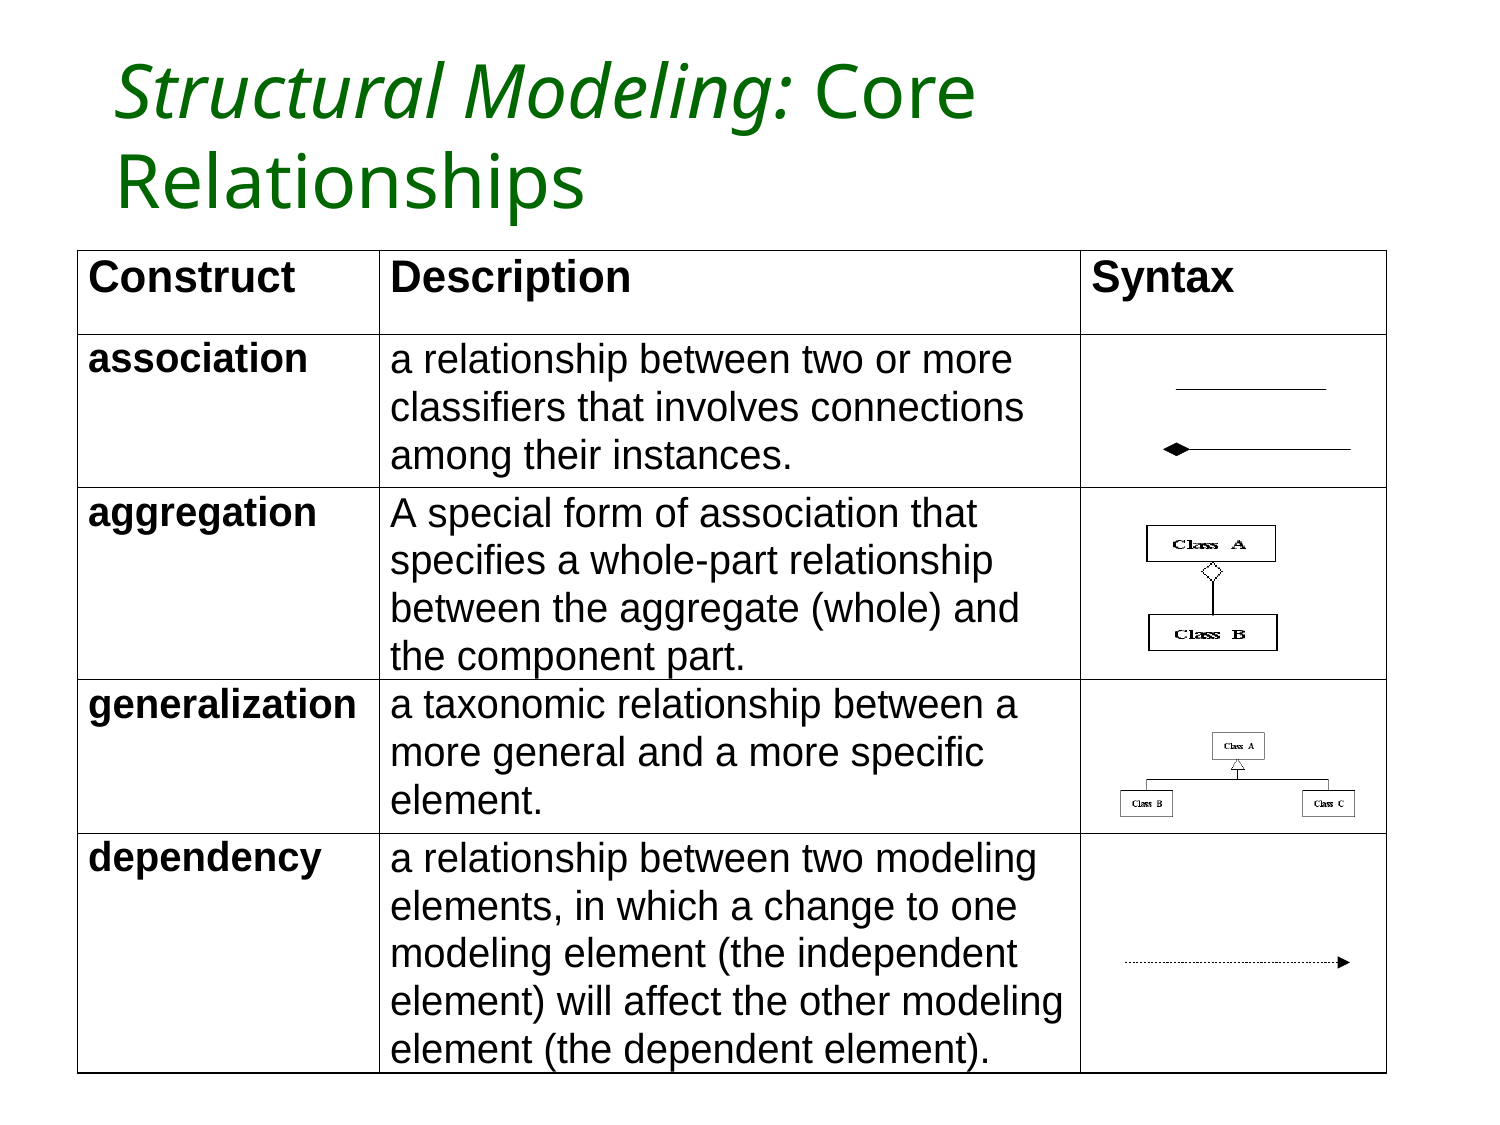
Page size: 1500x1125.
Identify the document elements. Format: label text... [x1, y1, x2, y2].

title Structural Modeling: Core Relationships [99, 125, 1379, 231]
picture [1112, 724, 1363, 825]
chart [62, 249, 1392, 1100]
picture [1125, 512, 1300, 663]
